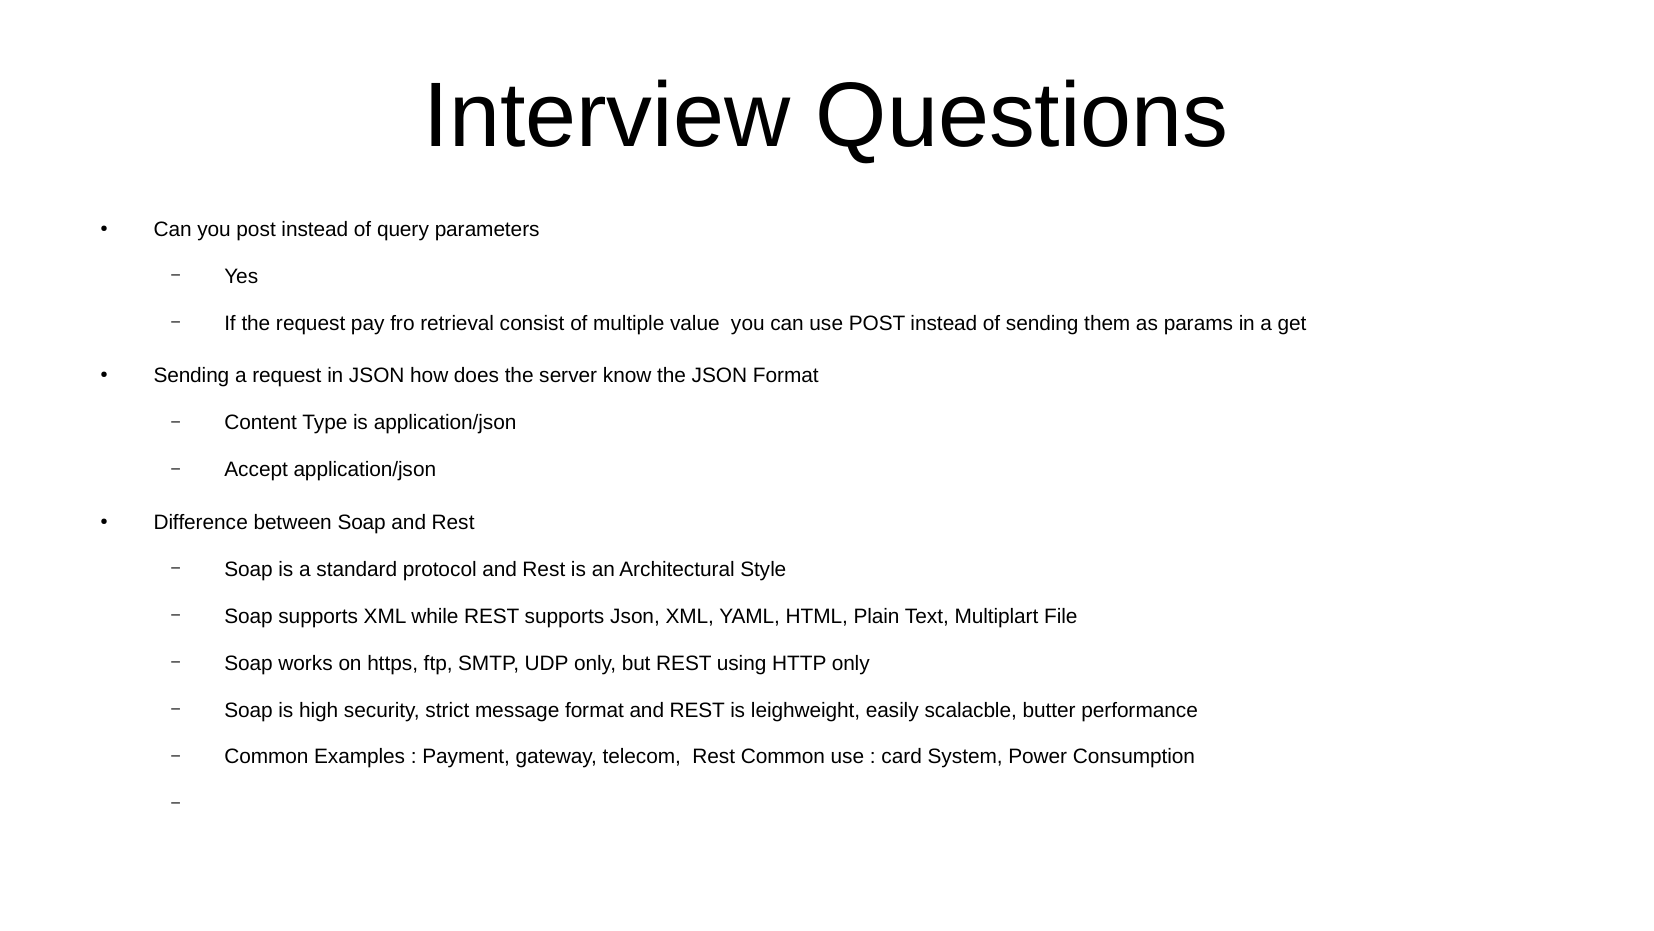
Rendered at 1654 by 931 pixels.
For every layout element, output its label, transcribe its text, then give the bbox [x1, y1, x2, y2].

title Interview Questions [82, 37, 1571, 193]
list Can you post instead of query parameters Yes If the request pay fro retrieval consist of multiple value you can use POST instead of sending them as params in a get Sending a request in JSON how does the server know the JSON Format Content Type is application/json Accept application/json Difference between Soap and Rest Soap is a standard protocol and Rest is an Architectural Style Soap supports XML while REST supports Json, XML, YAML, HTML, Plain Text, Multiplart File Soap works on https, ftp, SMTP, UDP only, but REST using HTTP only Soap is high security, strict message format and REST is leighweight, easily scalacble, butter performance Common Examples : Payment, gateway, telecom, Rest Common use : card System, Power Consumption [82, 217, 1636, 916]
